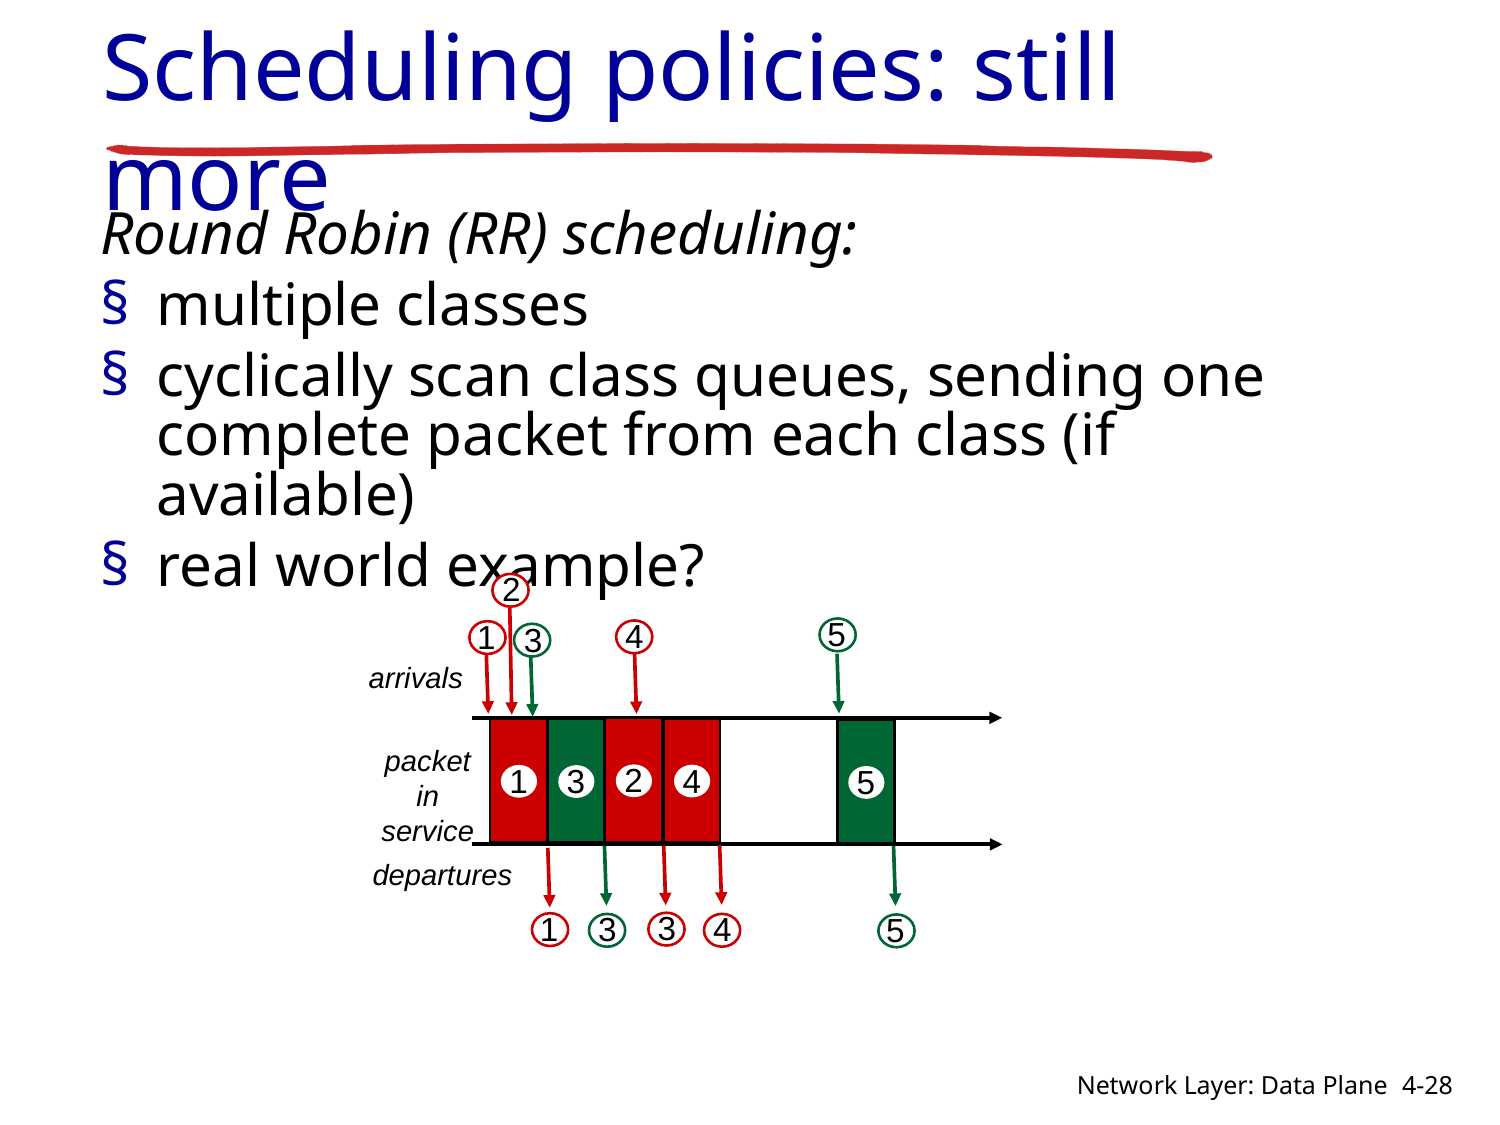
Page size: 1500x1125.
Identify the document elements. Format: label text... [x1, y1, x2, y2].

text_box [663, 718, 721, 843]
text_box 5 [871, 901, 920, 957]
text_box 5 [812, 605, 861, 661]
list Round Robin (RR) scheduling: multiple classes cyclically scan class queues, sending one complete packet from each class (if available) real world example? [85, 199, 1361, 324]
text_box 5 [841, 753, 891, 809]
text_box 3 [551, 753, 601, 808]
text_box 2 [609, 752, 658, 808]
text_box [837, 719, 895, 844]
text_box 3 [508, 611, 558, 667]
text_box 1 [499, 752, 543, 808]
text_box 4 [698, 901, 747, 956]
text_box departures [357, 848, 528, 899]
text_box 3 [583, 901, 632, 956]
footer Network Layer: Data Plane [1045, 1062, 1404, 1102]
text_box 2 [487, 561, 536, 611]
text_box 4 [610, 607, 659, 663]
text_box packet in service [357, 735, 499, 855]
text_box [490, 718, 662, 843]
text_box arrivals [353, 652, 478, 703]
slide_number 4-13 [1387, 1062, 1480, 1107]
text_box 3 [642, 899, 691, 955]
text_box 1 [462, 608, 511, 664]
title Scheduling policies: still more [87, 1, 1363, 189]
text_box 1 [524, 900, 574, 956]
text_box 4 [667, 752, 716, 808]
